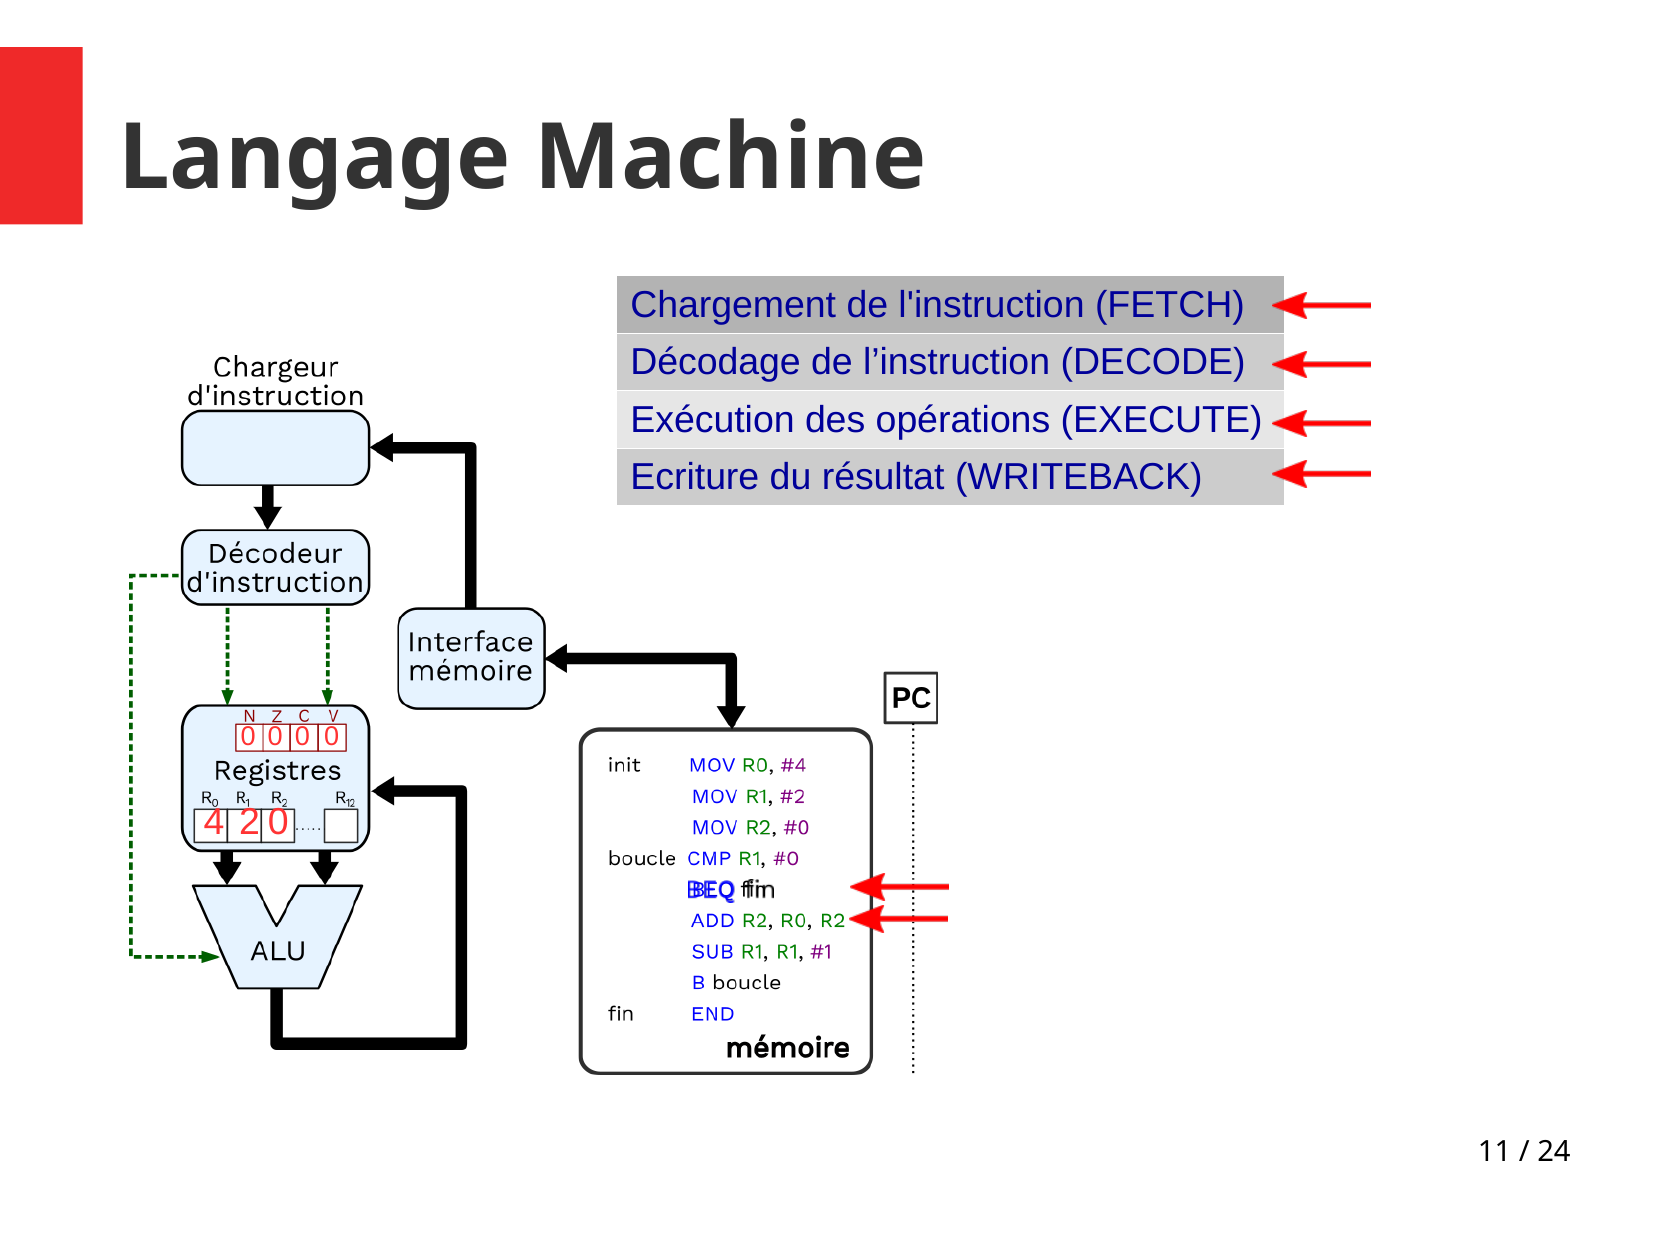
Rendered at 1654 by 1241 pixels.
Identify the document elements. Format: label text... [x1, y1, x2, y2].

text_box 0 [253, 793, 301, 851]
picture [1272, 410, 1371, 438]
picture [1272, 351, 1371, 378]
table_cell Ecriture du résultat (WRITEBACK) [617, 449, 1284, 505]
picture [1272, 460, 1371, 488]
text_box 0 [258, 713, 283, 759]
text_box 2 [224, 793, 253, 851]
picture [1272, 292, 1371, 319]
text_box 0 [315, 713, 339, 760]
text_box 0 [231, 713, 256, 759]
text_box 4 [188, 793, 224, 851]
table_cell Exécution des opérations (EXECUTE) [617, 391, 1284, 448]
table_cell Décodage de l’instruction (DECODE) [617, 334, 1284, 390]
title Langage Machine [118, 49, 1571, 257]
table_header Chargement de l'instruction (FETCH) [617, 276, 1284, 333]
text_box 0 [286, 713, 310, 760]
picture [129, 355, 949, 1075]
